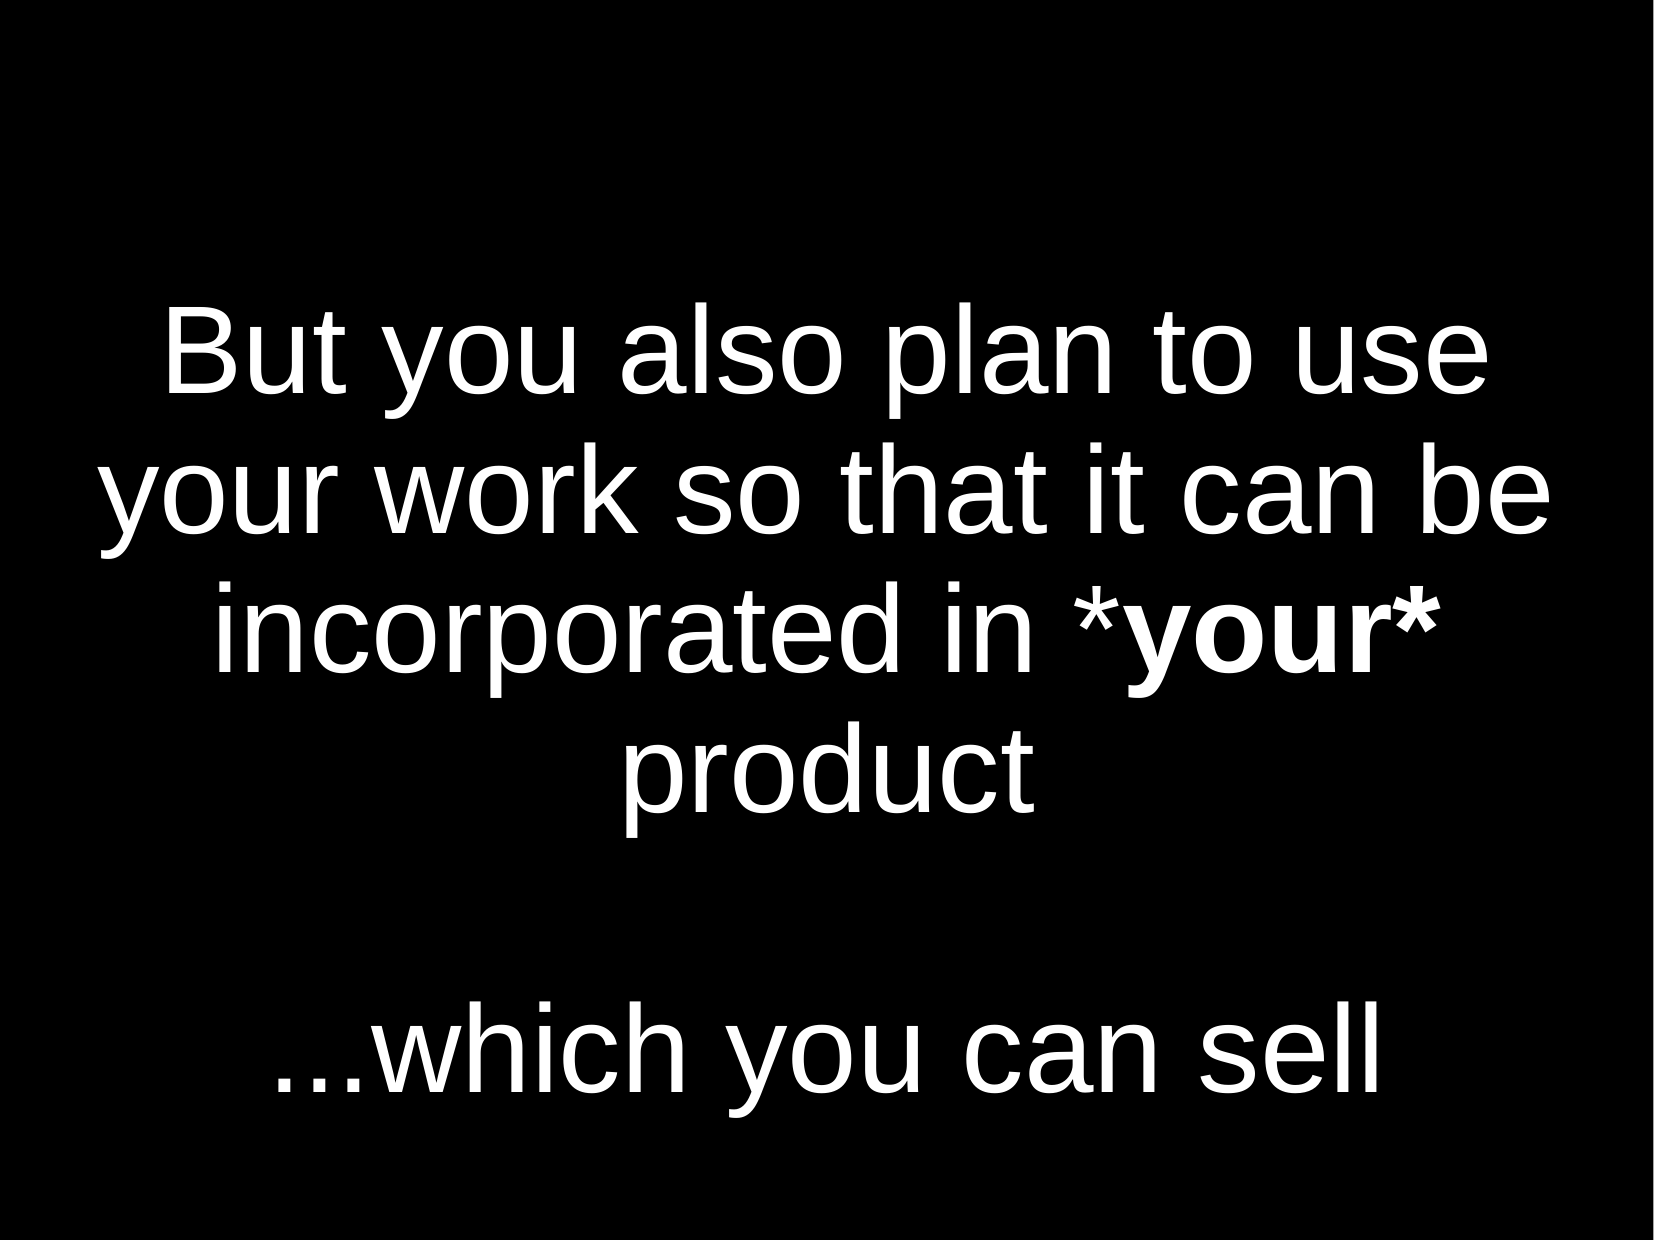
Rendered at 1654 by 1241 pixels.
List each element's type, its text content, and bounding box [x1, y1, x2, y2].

subtitle But you also plan to use your work so that it can be incorporated in *your* product ...which you can sell [82, 280, 1571, 1119]
